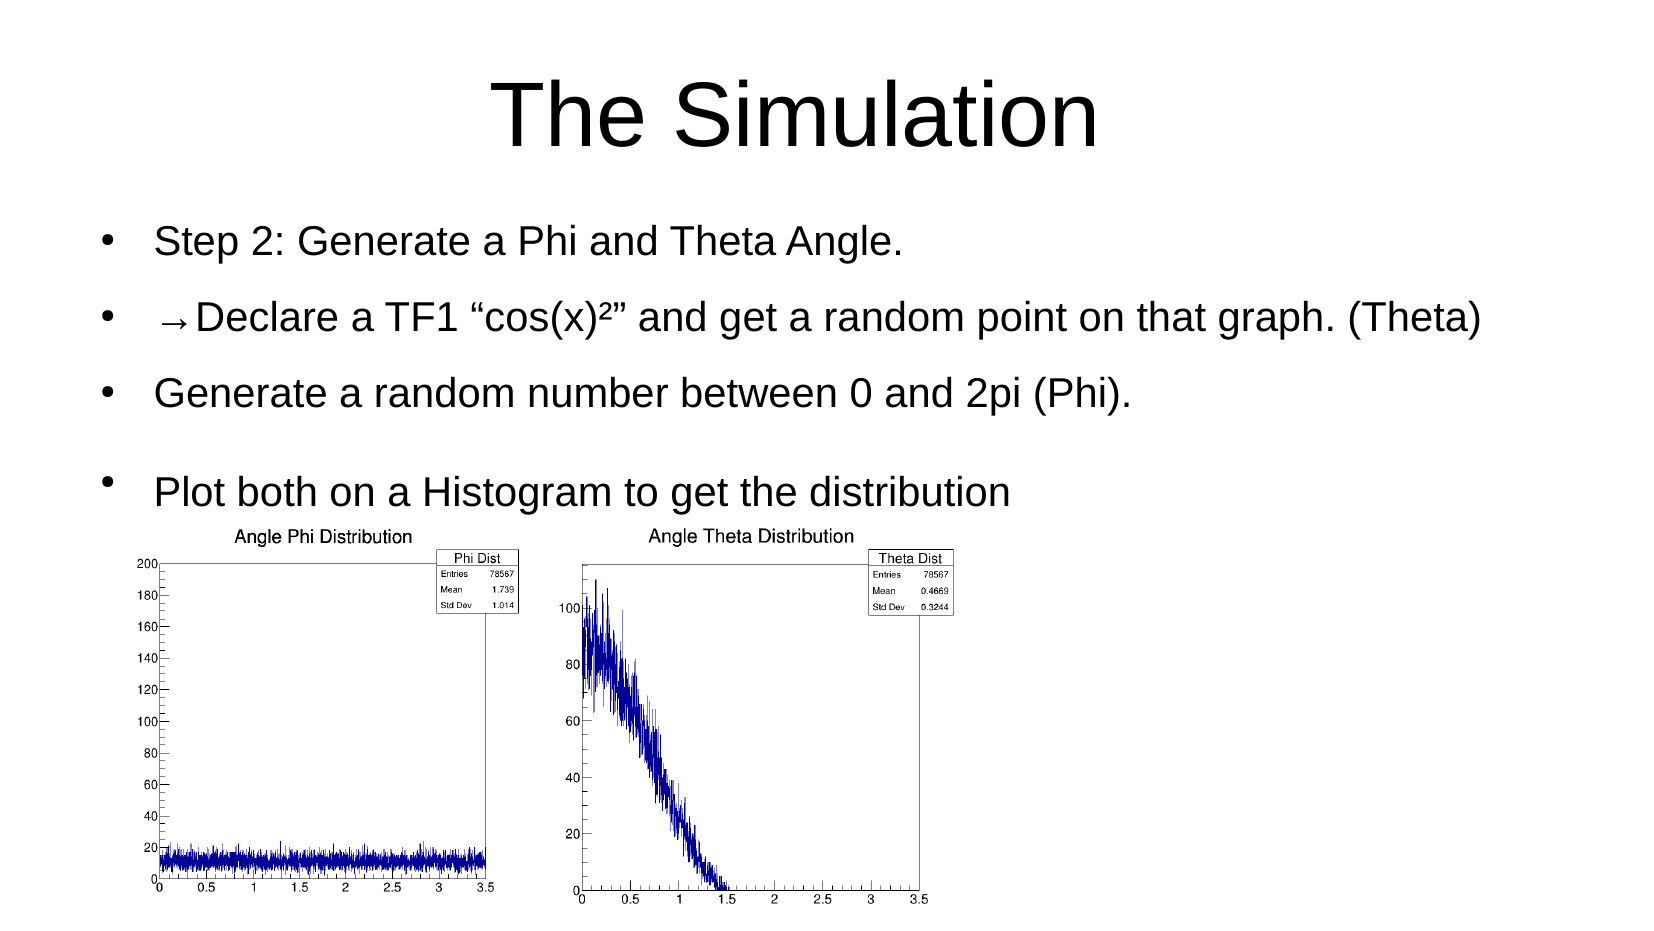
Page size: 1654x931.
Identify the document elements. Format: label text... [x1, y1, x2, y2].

list Step 2: Generate a Phi and Theta Angle. →Declare a TF1 “cos(x)²” and get a random point on that graph. (Theta) Generate a random number between 0 and 2pi (Phi). Plot both on a Histogram to get the distribution [82, 217, 1571, 758]
title The Simulation [82, 37, 1571, 193]
picture [119, 524, 526, 918]
picture [540, 523, 961, 931]
